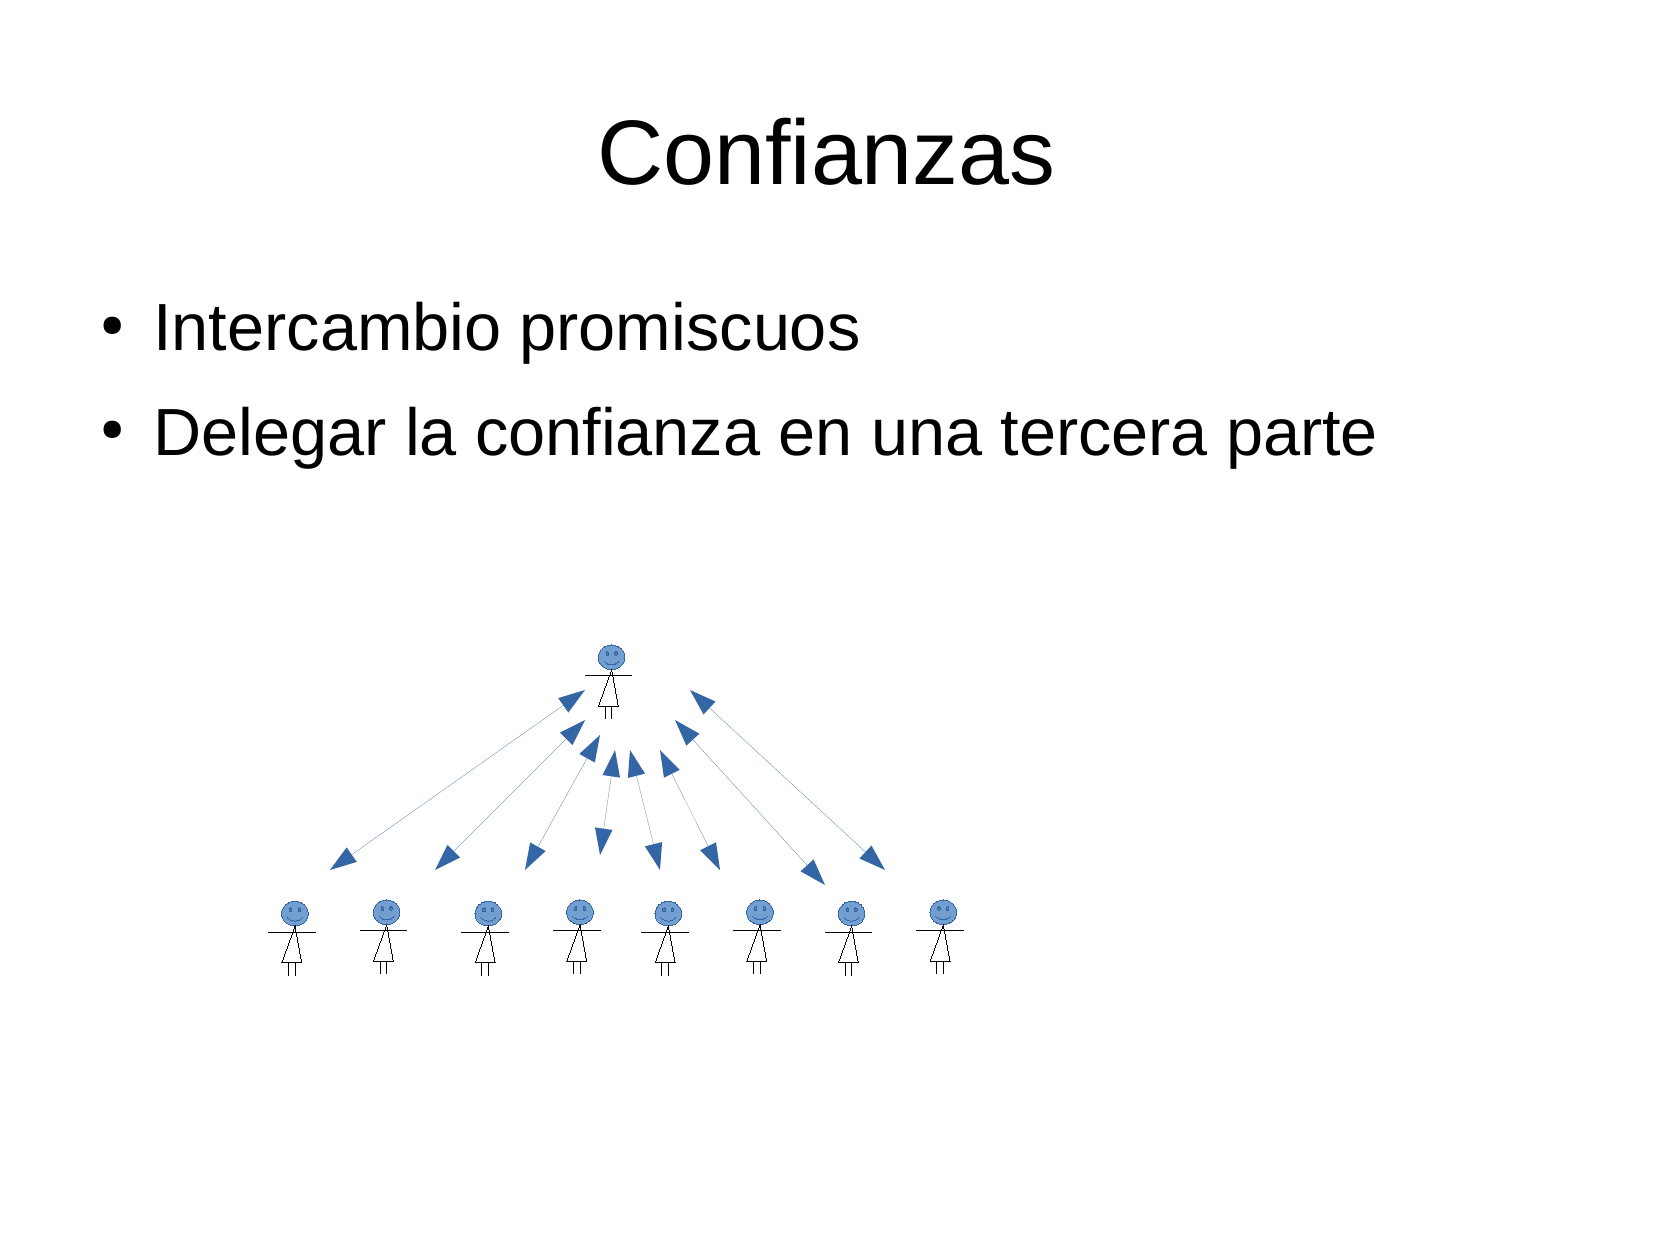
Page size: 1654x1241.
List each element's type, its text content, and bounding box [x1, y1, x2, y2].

text_box [566, 899, 594, 925]
text_box [654, 901, 682, 926]
text_box [373, 899, 400, 925]
text_box [281, 901, 309, 926]
text_box [838, 901, 865, 926]
title Confianzas [82, 49, 1571, 257]
text_box [929, 899, 957, 925]
text_box [598, 644, 625, 670]
text_box [474, 901, 502, 926]
text_box [746, 899, 774, 925]
list Intercambio promiscuos Delegar la confianza en una tercera parte [82, 290, 1571, 1010]
